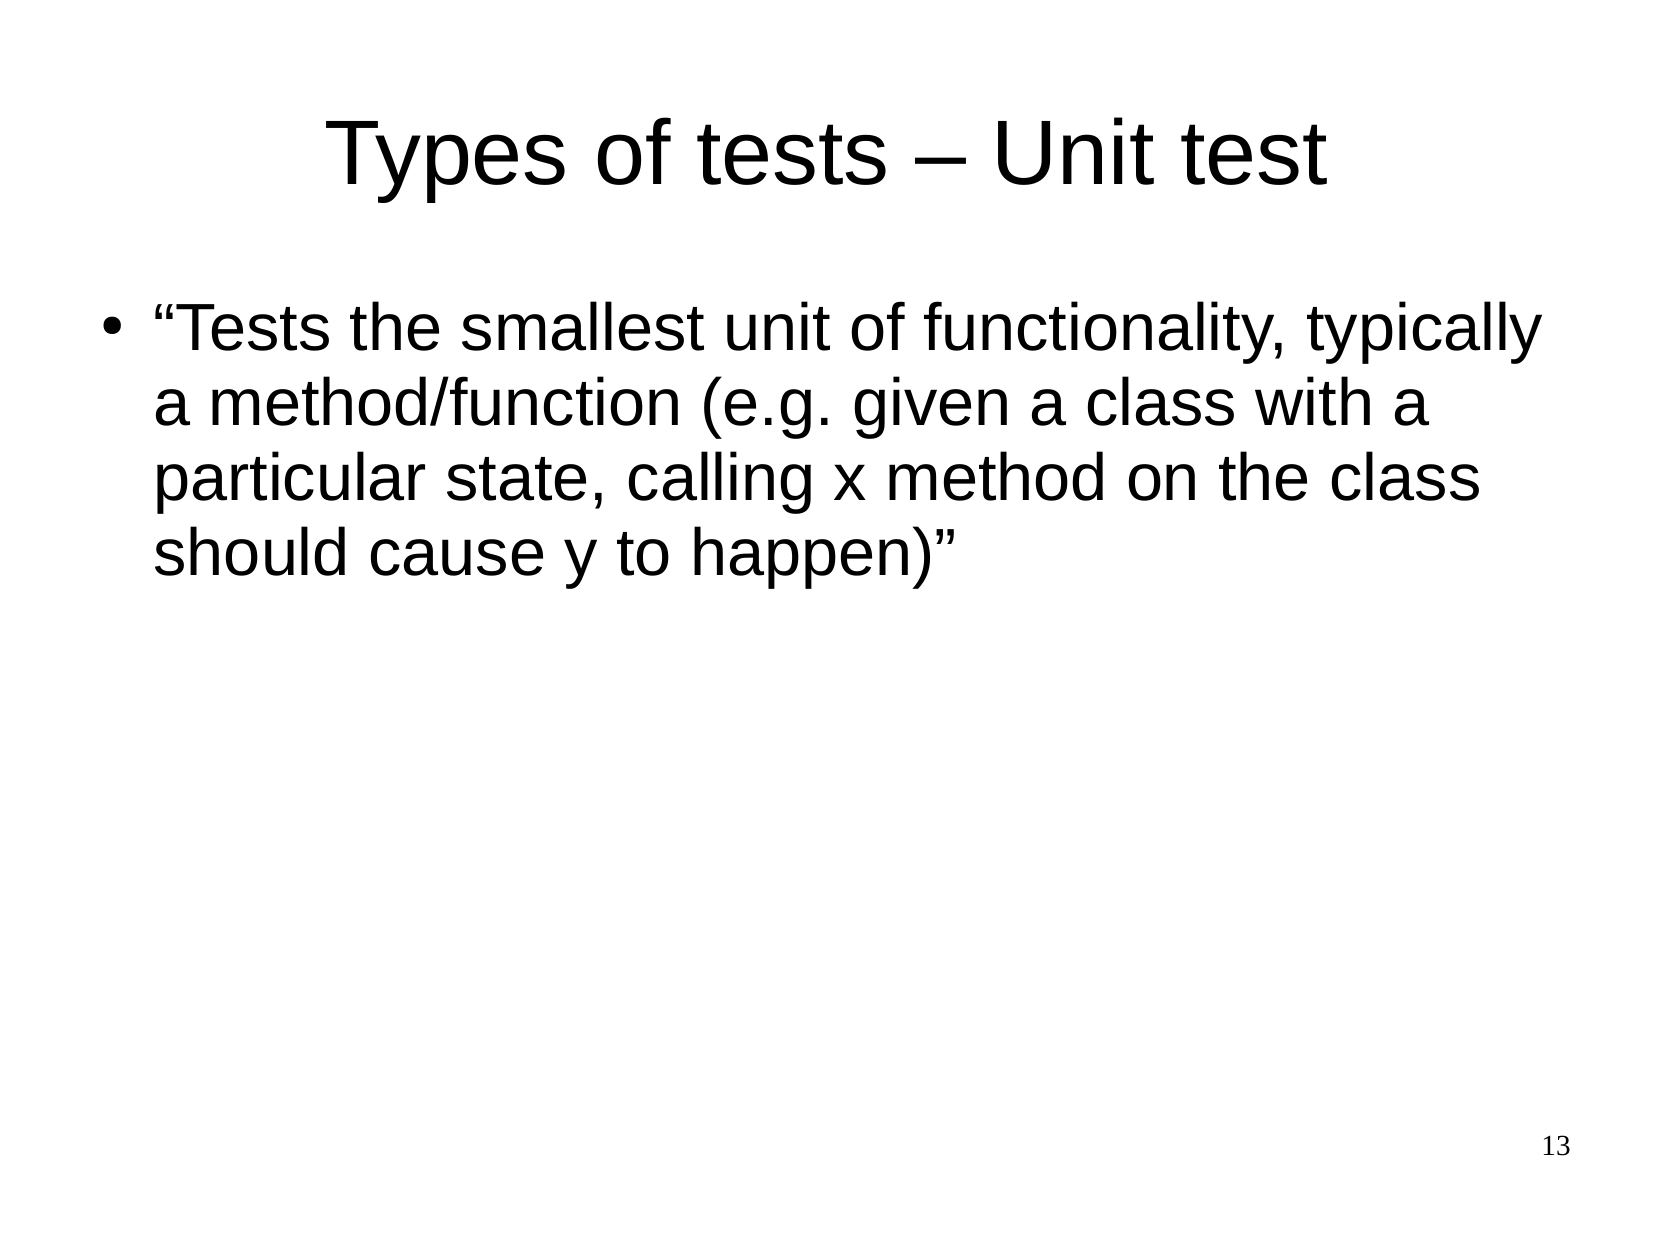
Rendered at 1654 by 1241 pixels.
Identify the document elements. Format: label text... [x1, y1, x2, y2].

list “Tests the smallest unit of functionality, typically a method/function (e.g. given a class with a particular state, calling x method on the class should cause y to happen)” [82, 290, 1571, 1010]
title Types of tests – Unit test [82, 49, 1571, 257]
